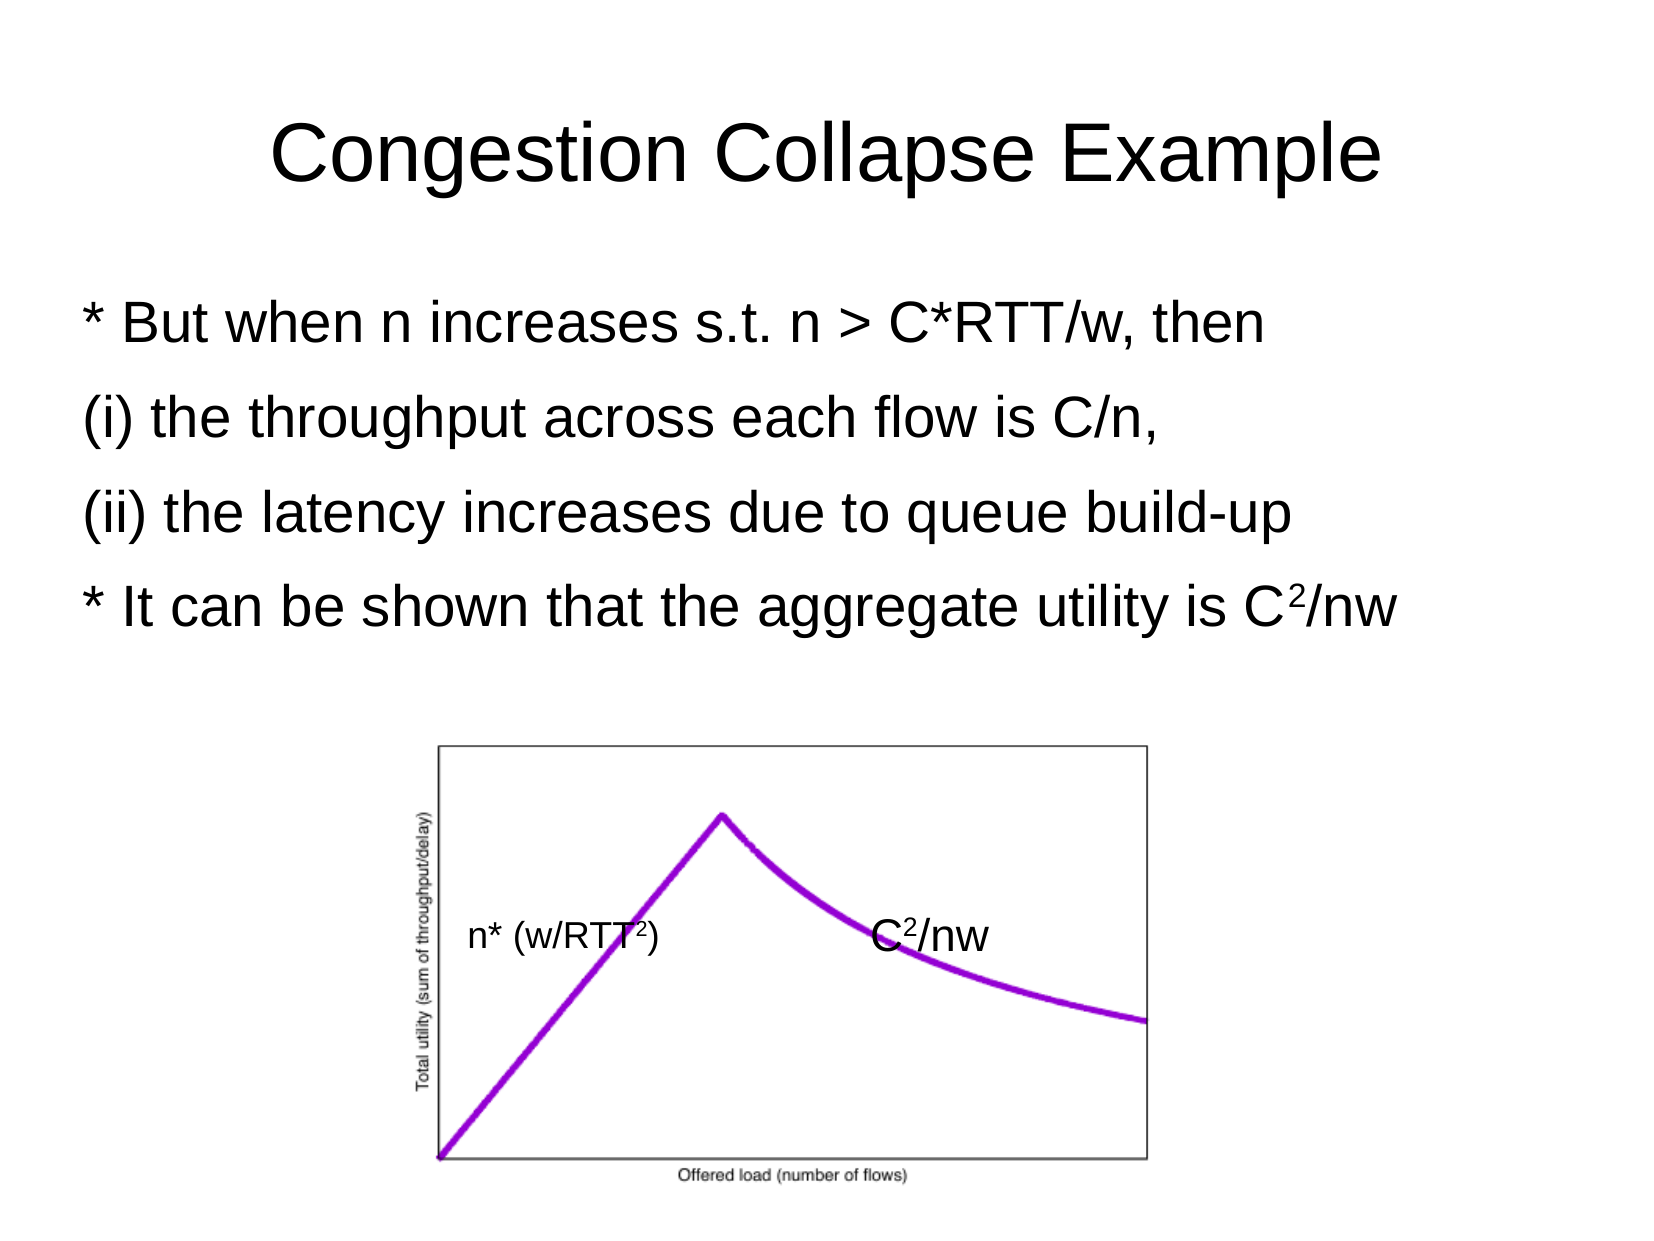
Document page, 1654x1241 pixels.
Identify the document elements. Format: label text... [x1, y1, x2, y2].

text_box C2/nw [870, 910, 1052, 991]
text_box n* (w/RTT2) [467, 915, 841, 1005]
title Congestion Collapse Example [82, 49, 1571, 257]
picture [402, 744, 1181, 1192]
list * But when n increases s.t. n > C*RTT/w, then (i) the throughput across each flow is C/n, (ii) the latency increases due to queue build-up * It can be shown that the aggregate utility is C2/nw [82, 290, 1571, 676]
